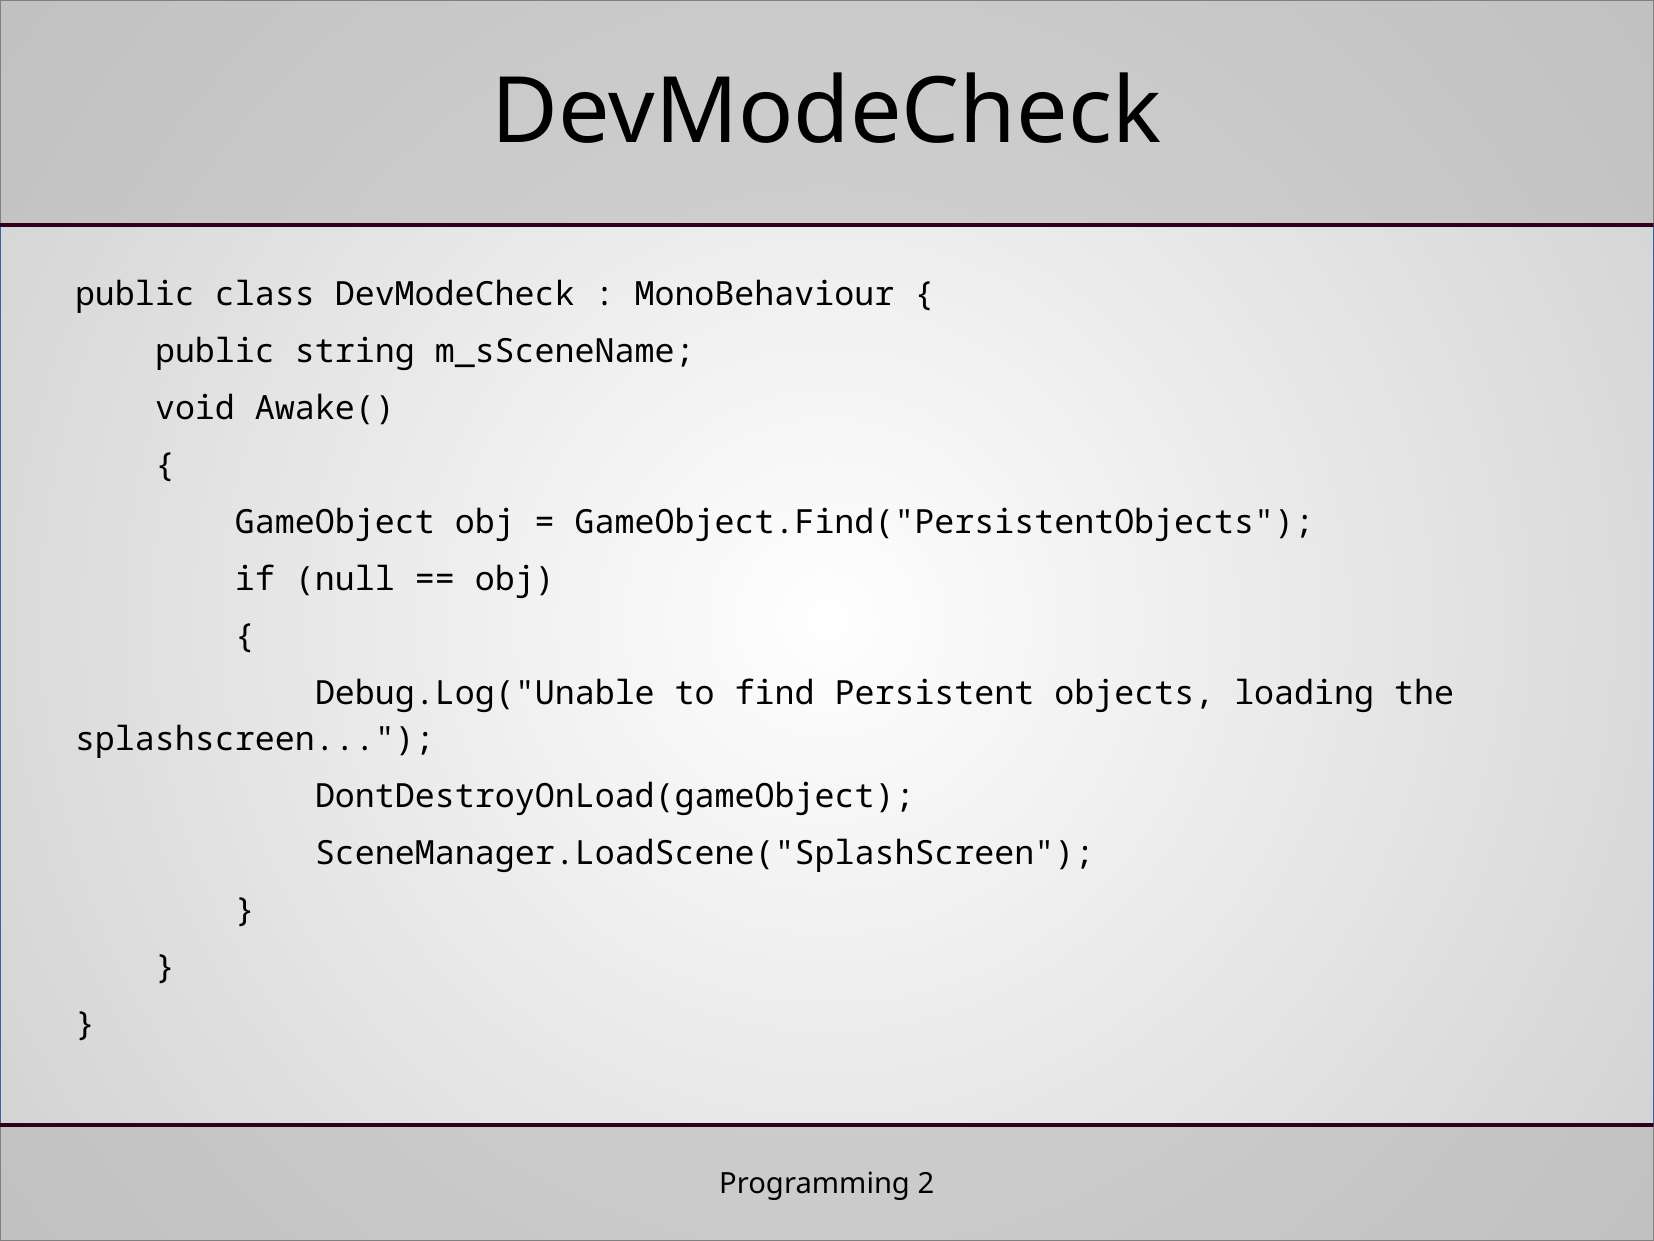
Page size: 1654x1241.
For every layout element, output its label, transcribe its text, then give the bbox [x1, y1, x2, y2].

list public class DevModeCheck : MonoBehaviour { public string m_sSceneName; void Awake() { GameObject obj = GameObject.Find("PersistentObjects"); if (null == obj) { Debug.Log("Unable to find Persistent objects, loading the splashscreen..."); DontDestroyOnLoad(gameObject); SceneManager.LoadScene("SplashScreen"); } } } [75, 270, 1571, 1075]
title DevModeCheck [82, 34, 1571, 181]
